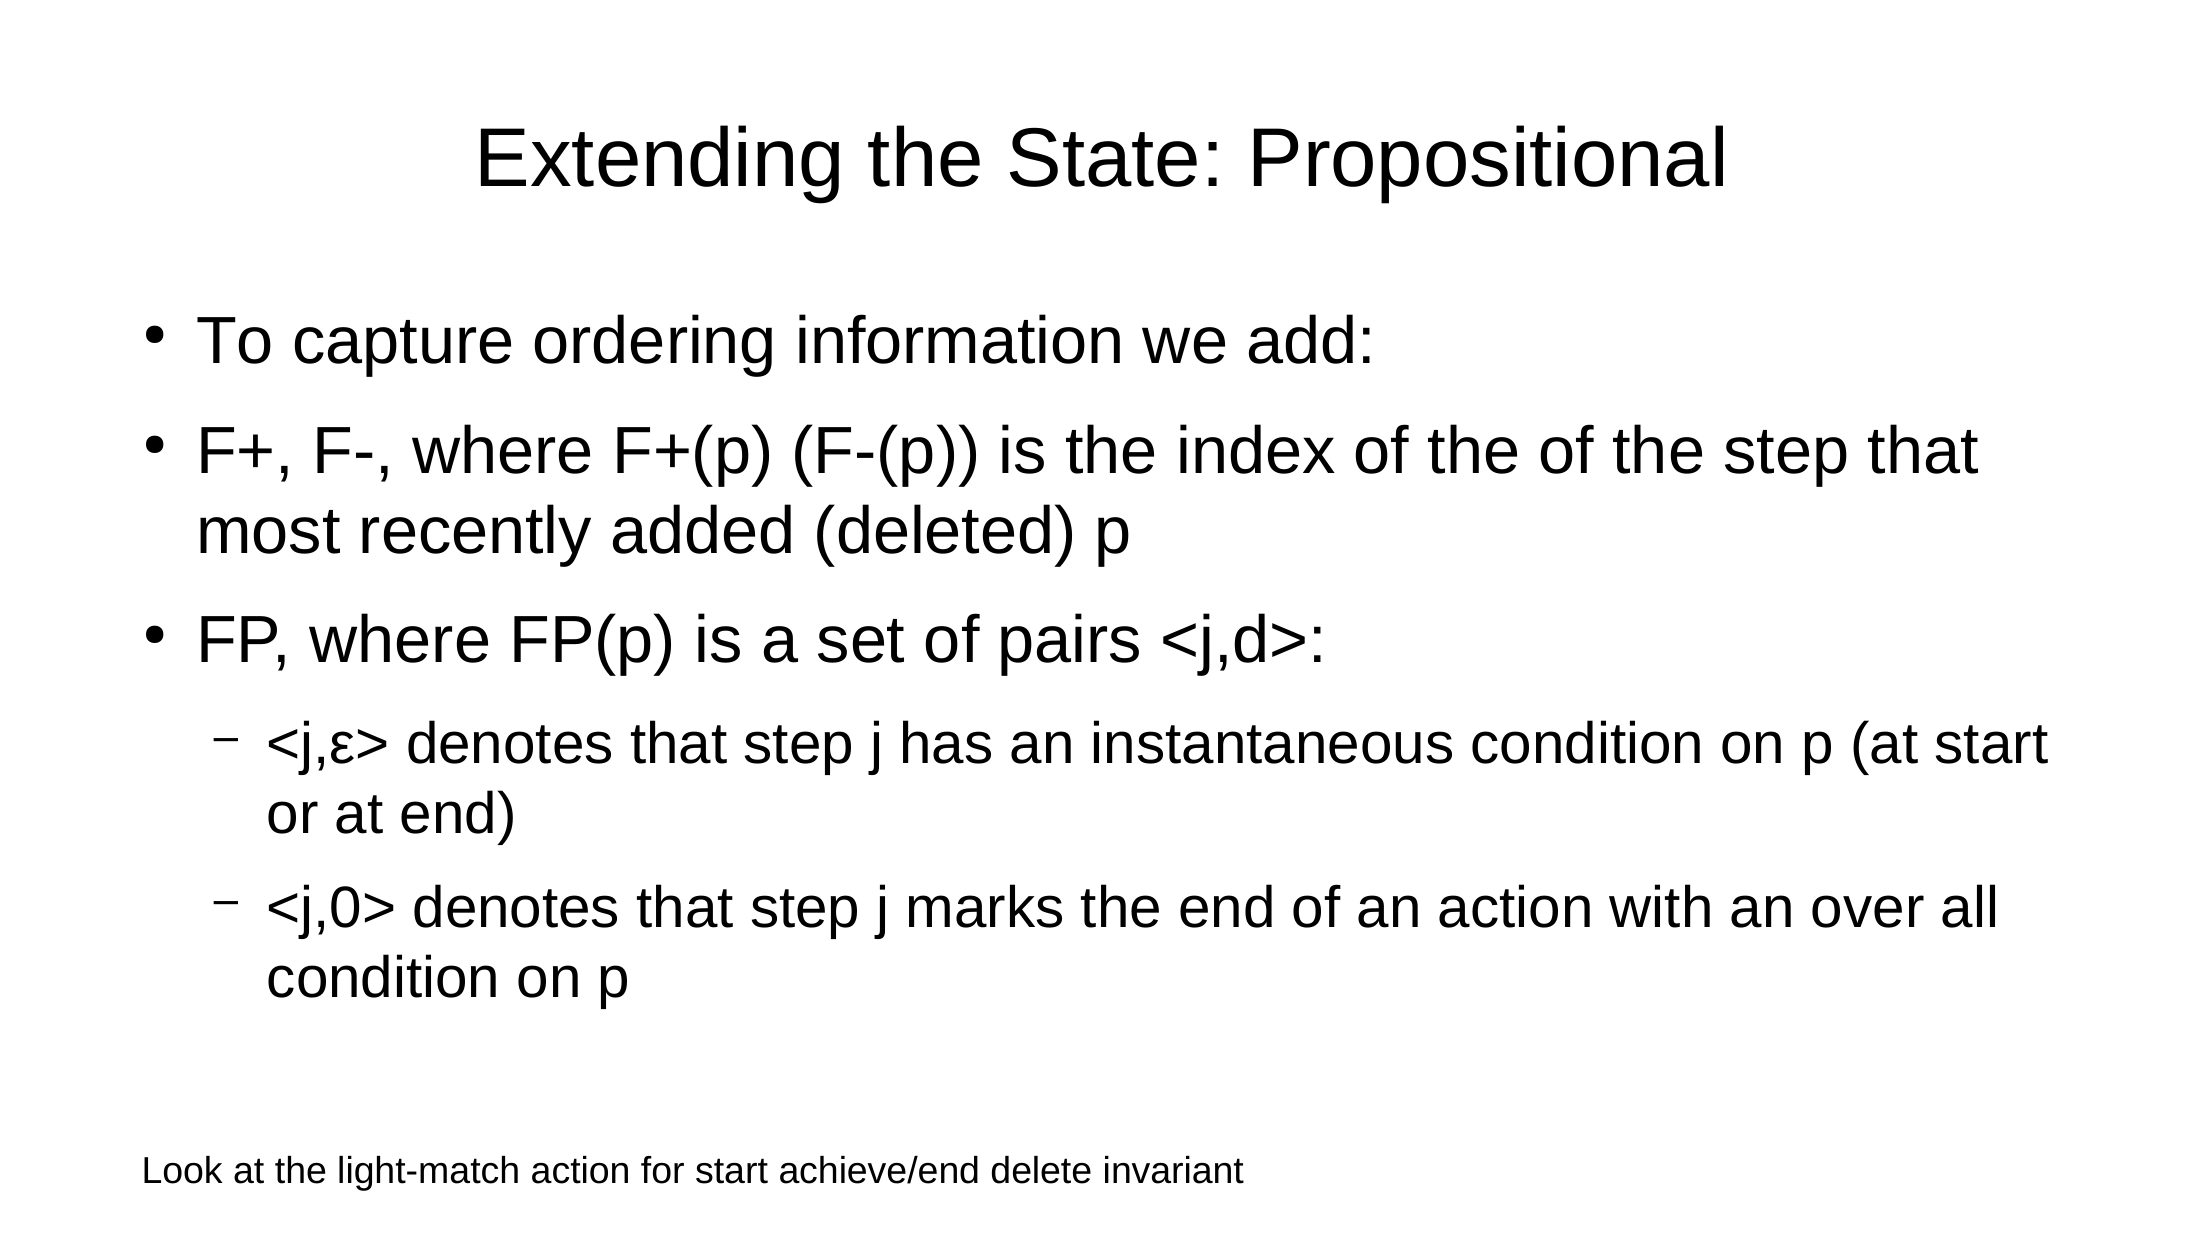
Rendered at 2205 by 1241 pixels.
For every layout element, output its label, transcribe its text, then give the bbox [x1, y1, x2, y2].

list To capture ordering information we add: F+, F-, where F+(p) (F-(p)) is the index of the of the step that most recently added (deleted) p FP, where FP(p) is a set of pairs <j,d>: <j,ε> denotes that step j has an instantaneous condition on p (at start or at end) <j,0> denotes that step j marks the end of an action with an over all condition on p [110, 289, 2095, 1110]
text_box Look at the light-match action for start achieve/end delete invariant [141, 1149, 1613, 1192]
title Extending the State: Propositional [110, 49, 2095, 257]
